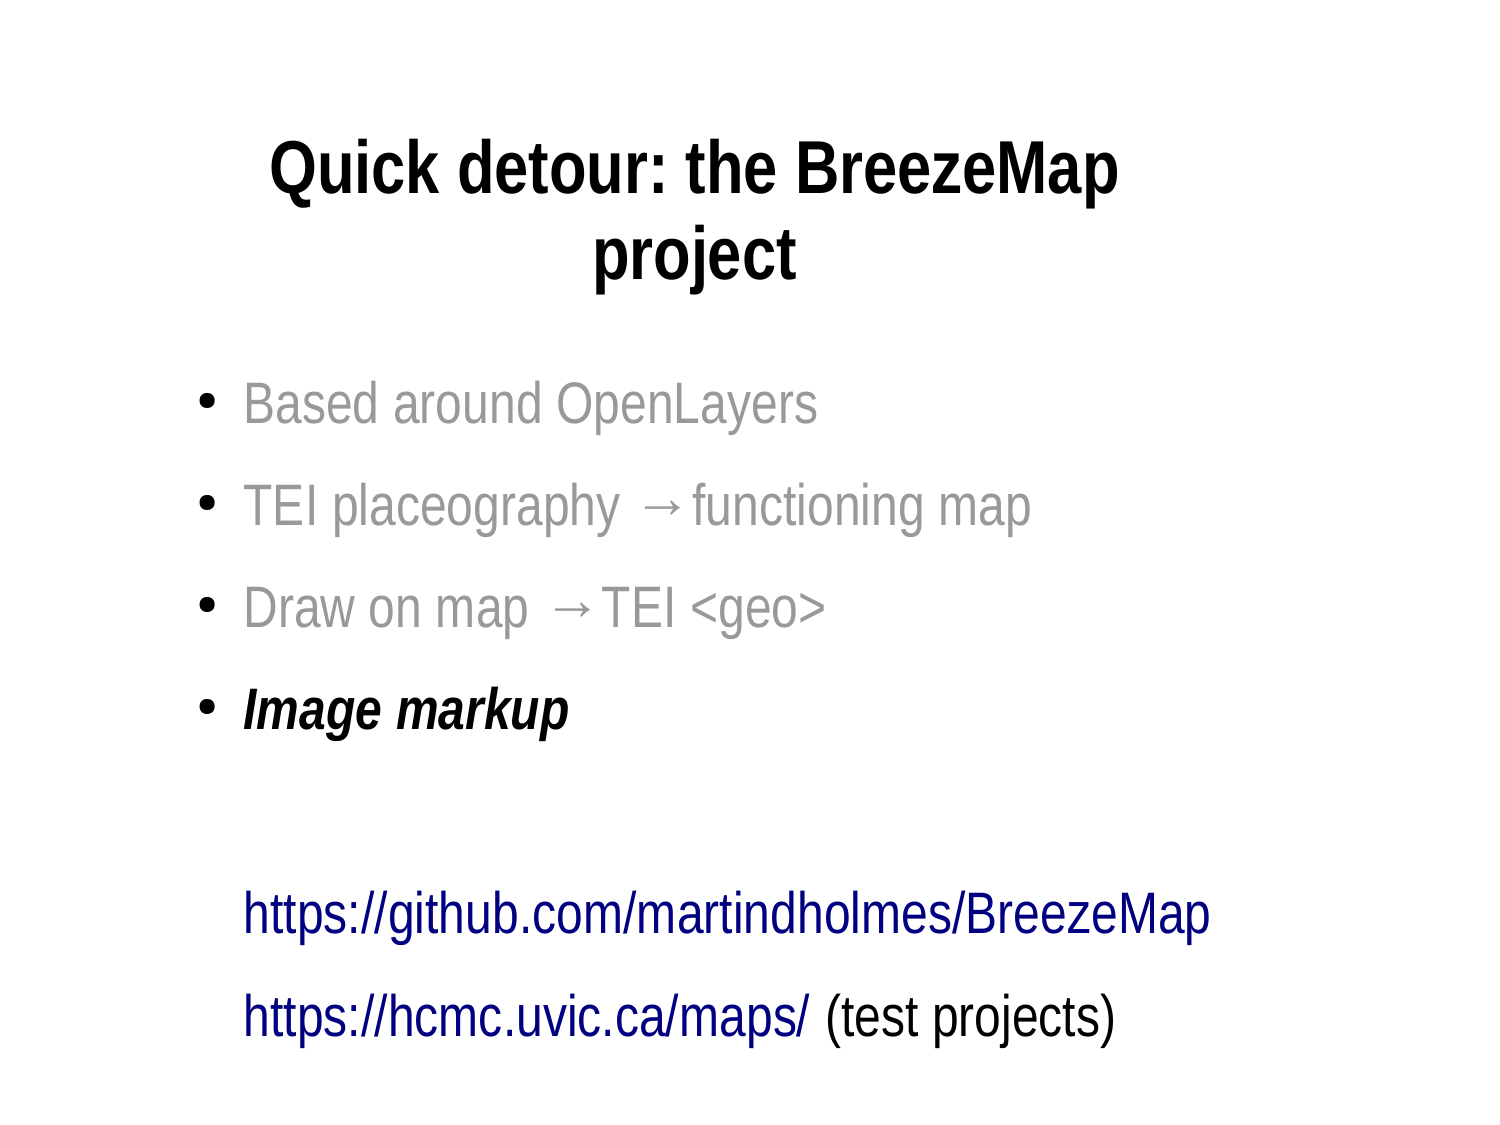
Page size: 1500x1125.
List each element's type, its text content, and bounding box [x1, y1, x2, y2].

title Quick detour: the BreezeMap project [181, 115, 1209, 304]
list Based around OpenLayers TEI placeography →functioning map Draw on map →TEI <geo> Image markup https://github.com/martindholmes/BreezeMap https://hcmc.uvic.ca/maps/ (test projects) [181, 368, 1382, 1050]
